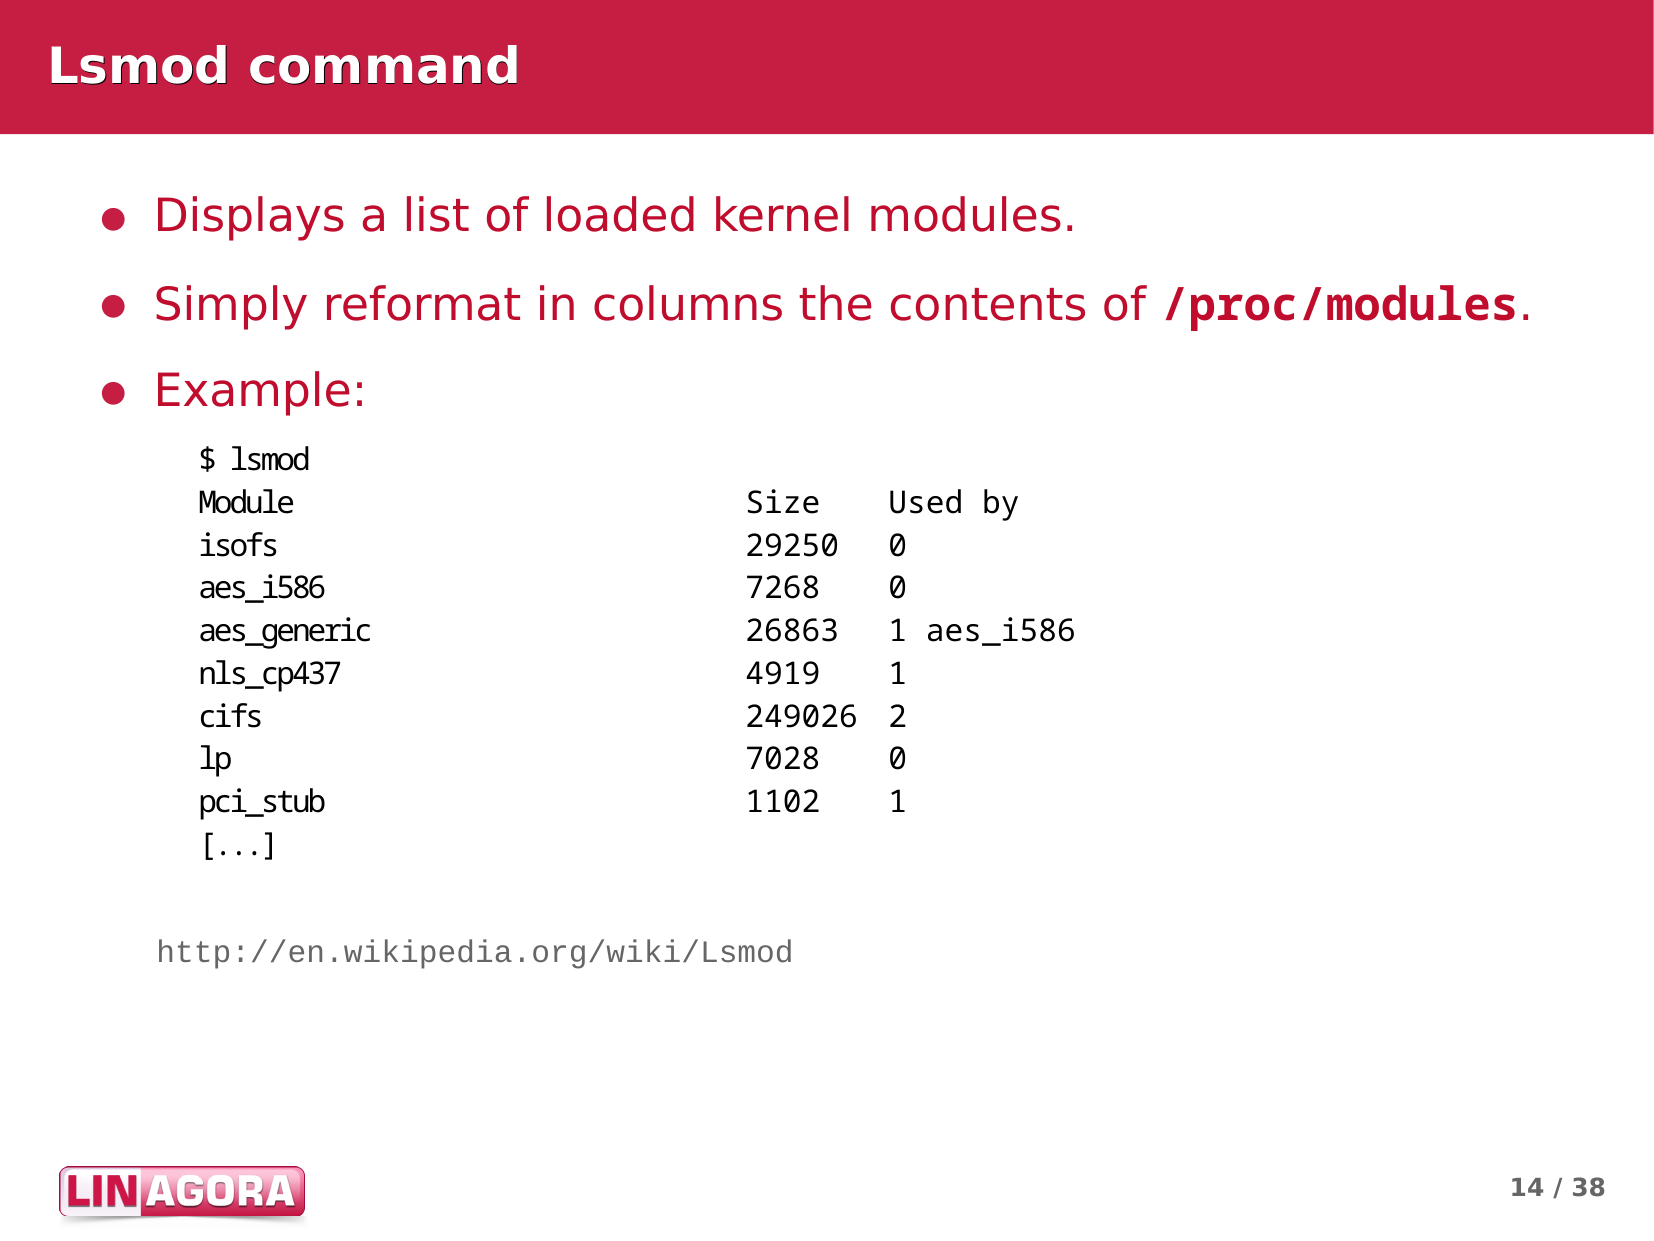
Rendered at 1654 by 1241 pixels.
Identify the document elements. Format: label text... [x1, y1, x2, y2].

list Displays a list of loaded kernel modules. Simply reformat in columns the contents of /proc/modules. Example: [82, 188, 1571, 1134]
text_box http://en.wikipedia.org/wiki/Lsmod [141, 928, 1512, 981]
picture [59, 1166, 308, 1229]
title Lsmod command [47, 7, 1624, 126]
table_header $ lsmod Module isofs aes_i586 aes_generic nls_cp437 cifs lp pci_stub [...] [198, 437, 745, 865]
table_header Size 29250 7268 26863 4919 249026 7028 1102 [745, 437, 888, 865]
table_header Used by 0 0 1 aes_i586 1 2 0 1 [888, 437, 1578, 865]
